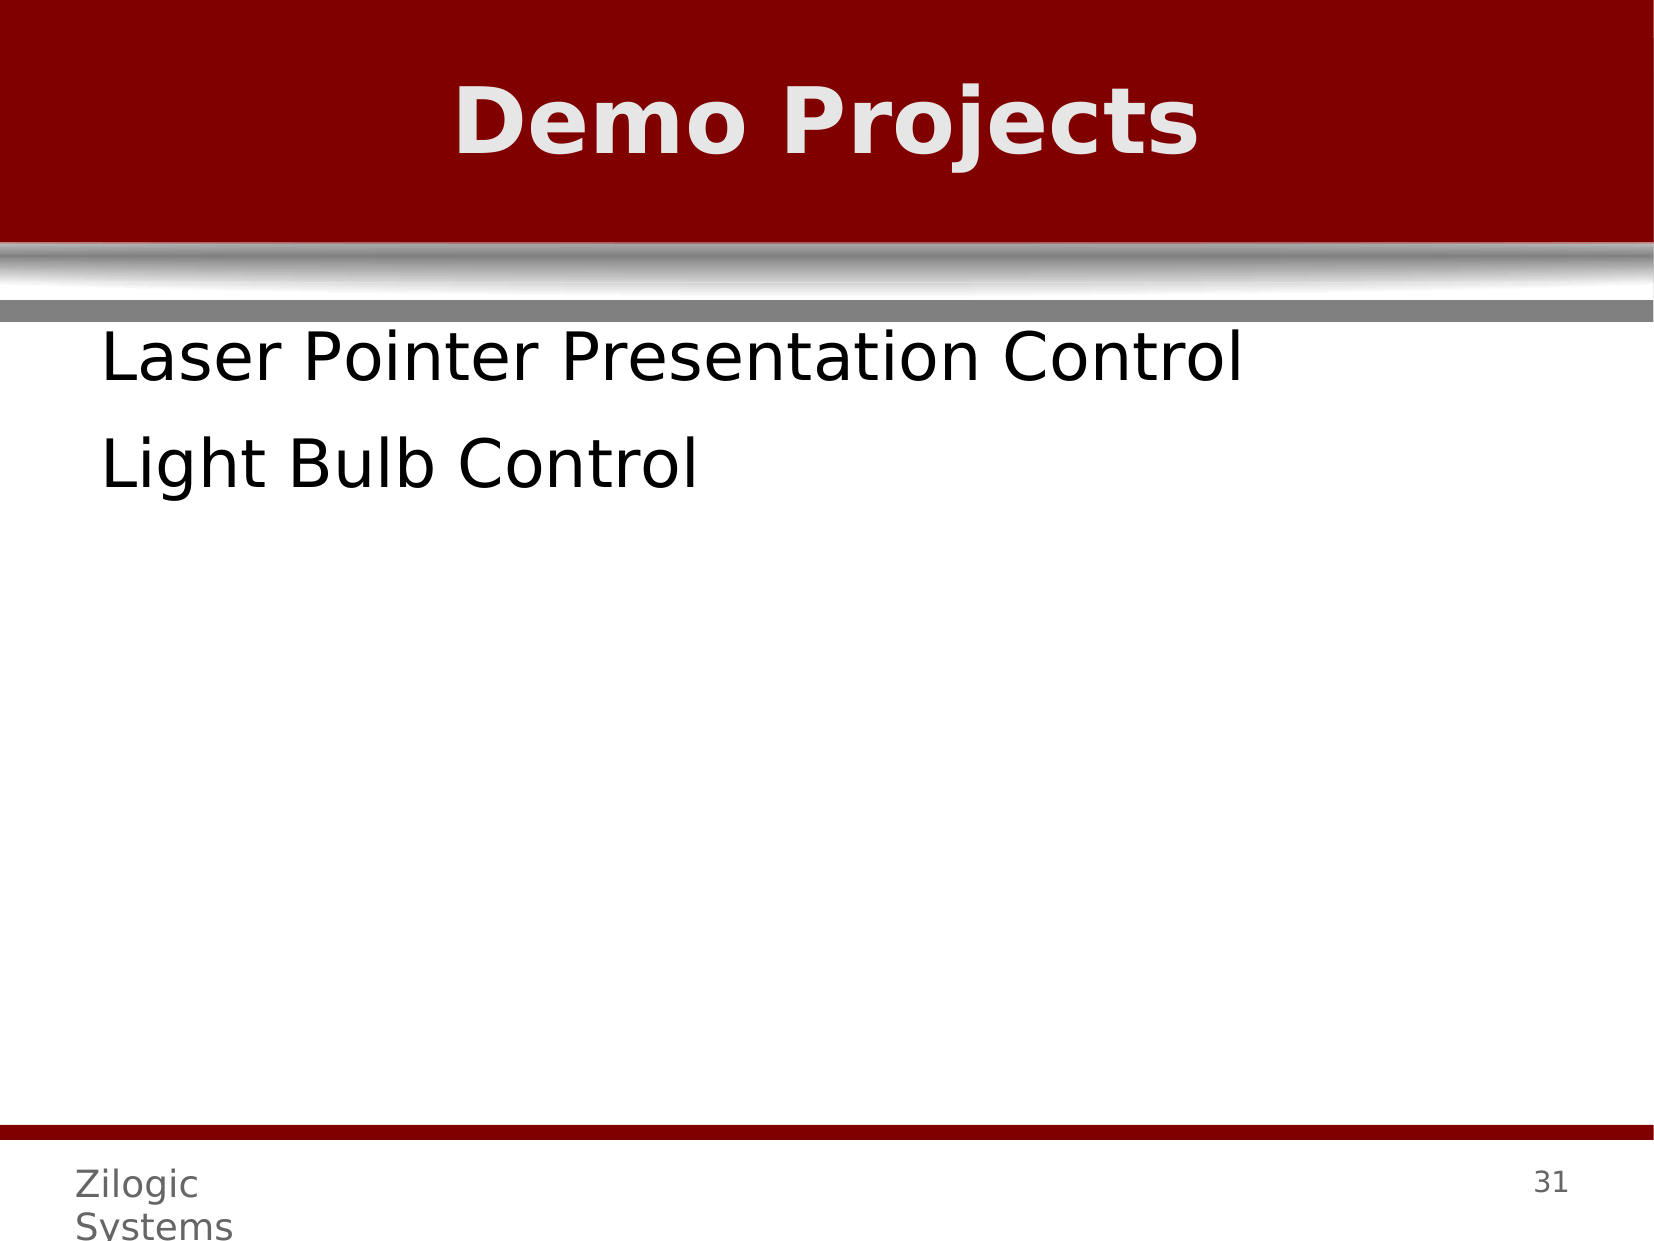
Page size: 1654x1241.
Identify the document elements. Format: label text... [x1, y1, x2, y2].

list Laser Pointer Presentation Control Light Bulb Control [82, 318, 1571, 1109]
title Demo Projects [82, 18, 1571, 226]
